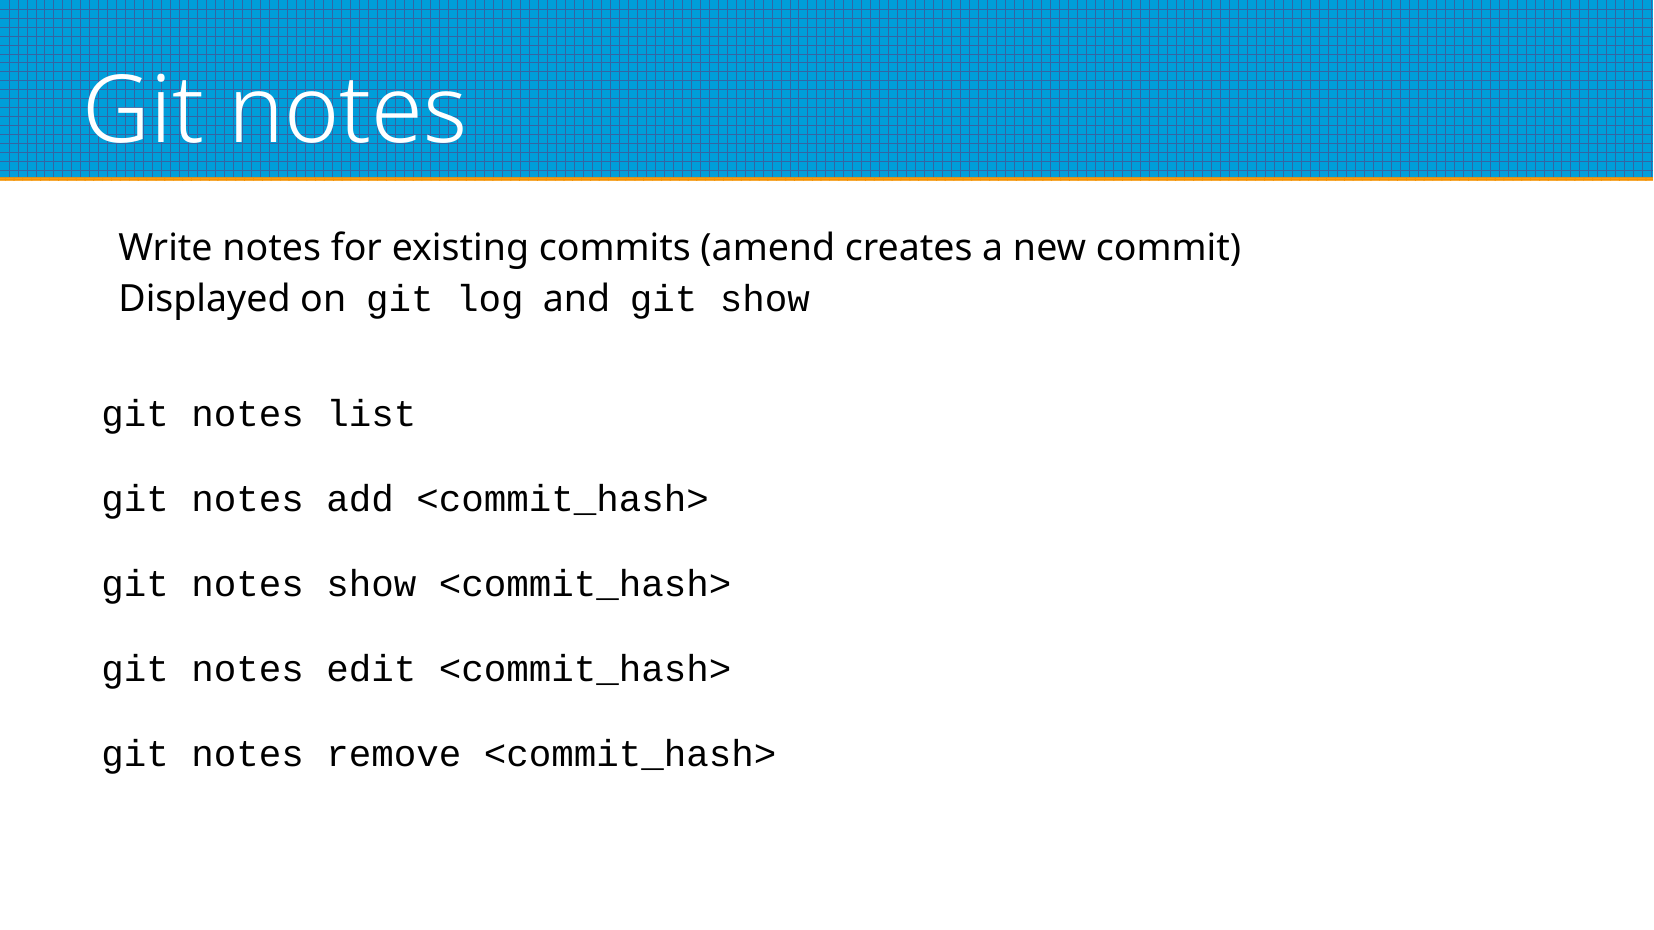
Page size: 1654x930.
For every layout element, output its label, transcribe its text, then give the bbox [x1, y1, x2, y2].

text_box Write notes for existing commits (amend creates a new commit) Displayed on git log and git show [112, 214, 1613, 329]
title Git notes [82, 14, 1571, 171]
text_box git notes list git notes add <commit_hash> git notes show <commit_hash> git notes edit <commit_hash> git notes remove <commit_hash> [95, 323, 1356, 849]
